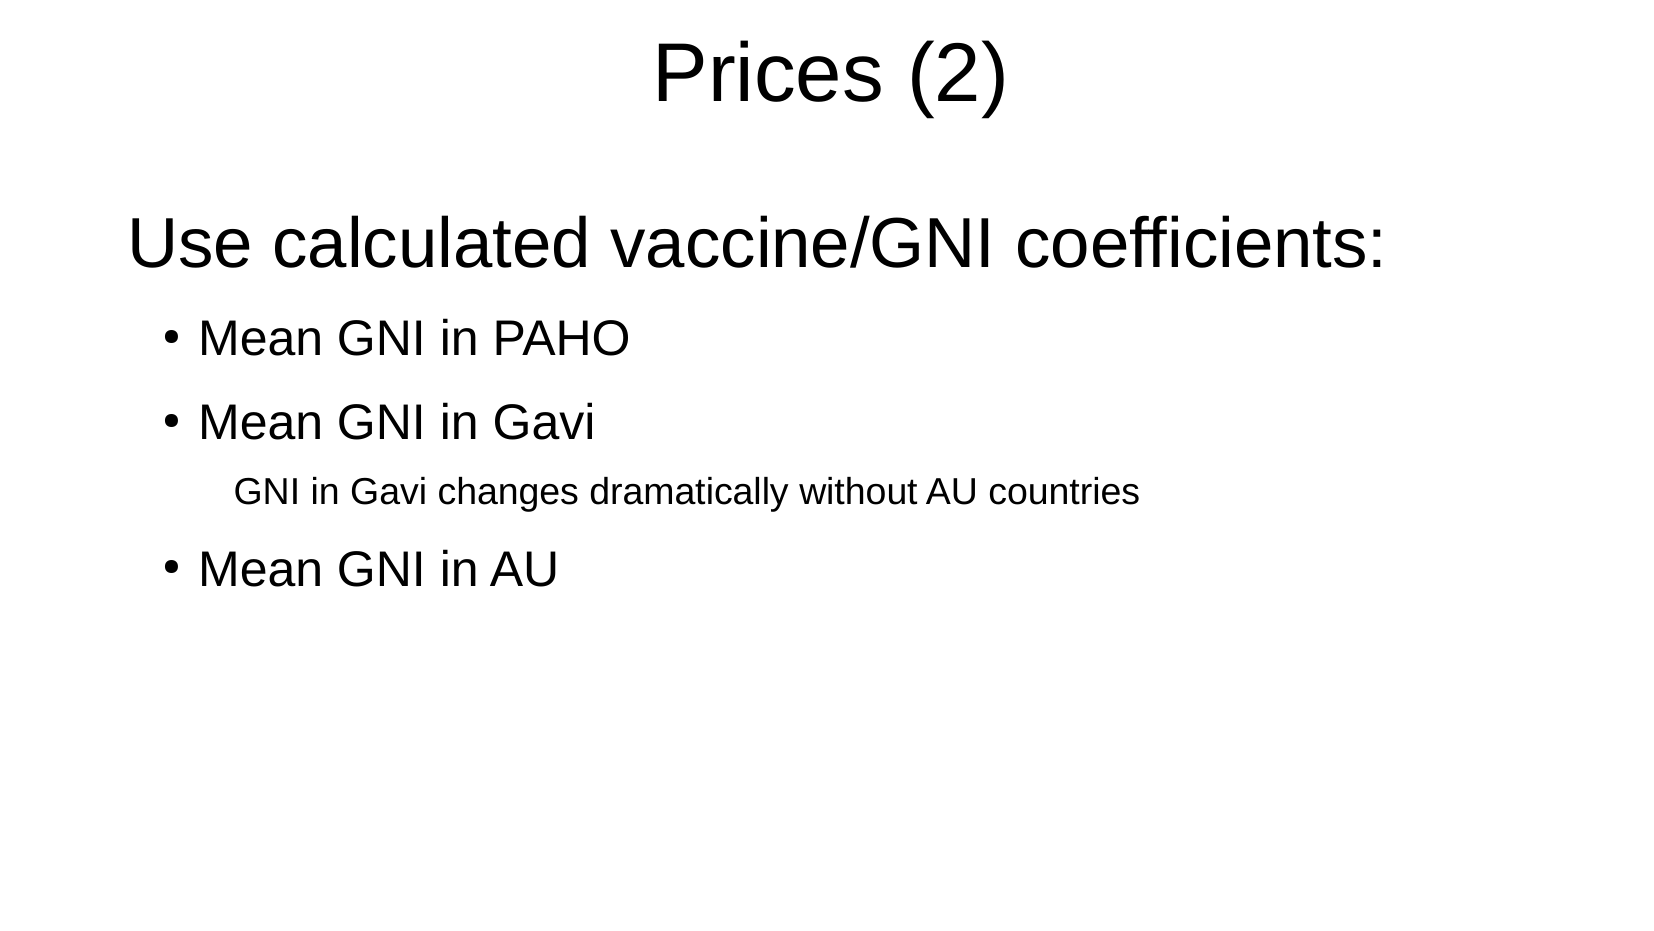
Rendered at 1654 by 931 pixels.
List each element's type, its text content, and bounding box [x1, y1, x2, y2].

title Prices (2) [86, 0, 1576, 151]
text_box Use calculated vaccine/GNI coefficients: Mean GNI in PAHO Mean GNI in Gavi GNI in Gavi changes dramatically without AU countries Mean GNI in AU [112, 156, 1404, 786]
